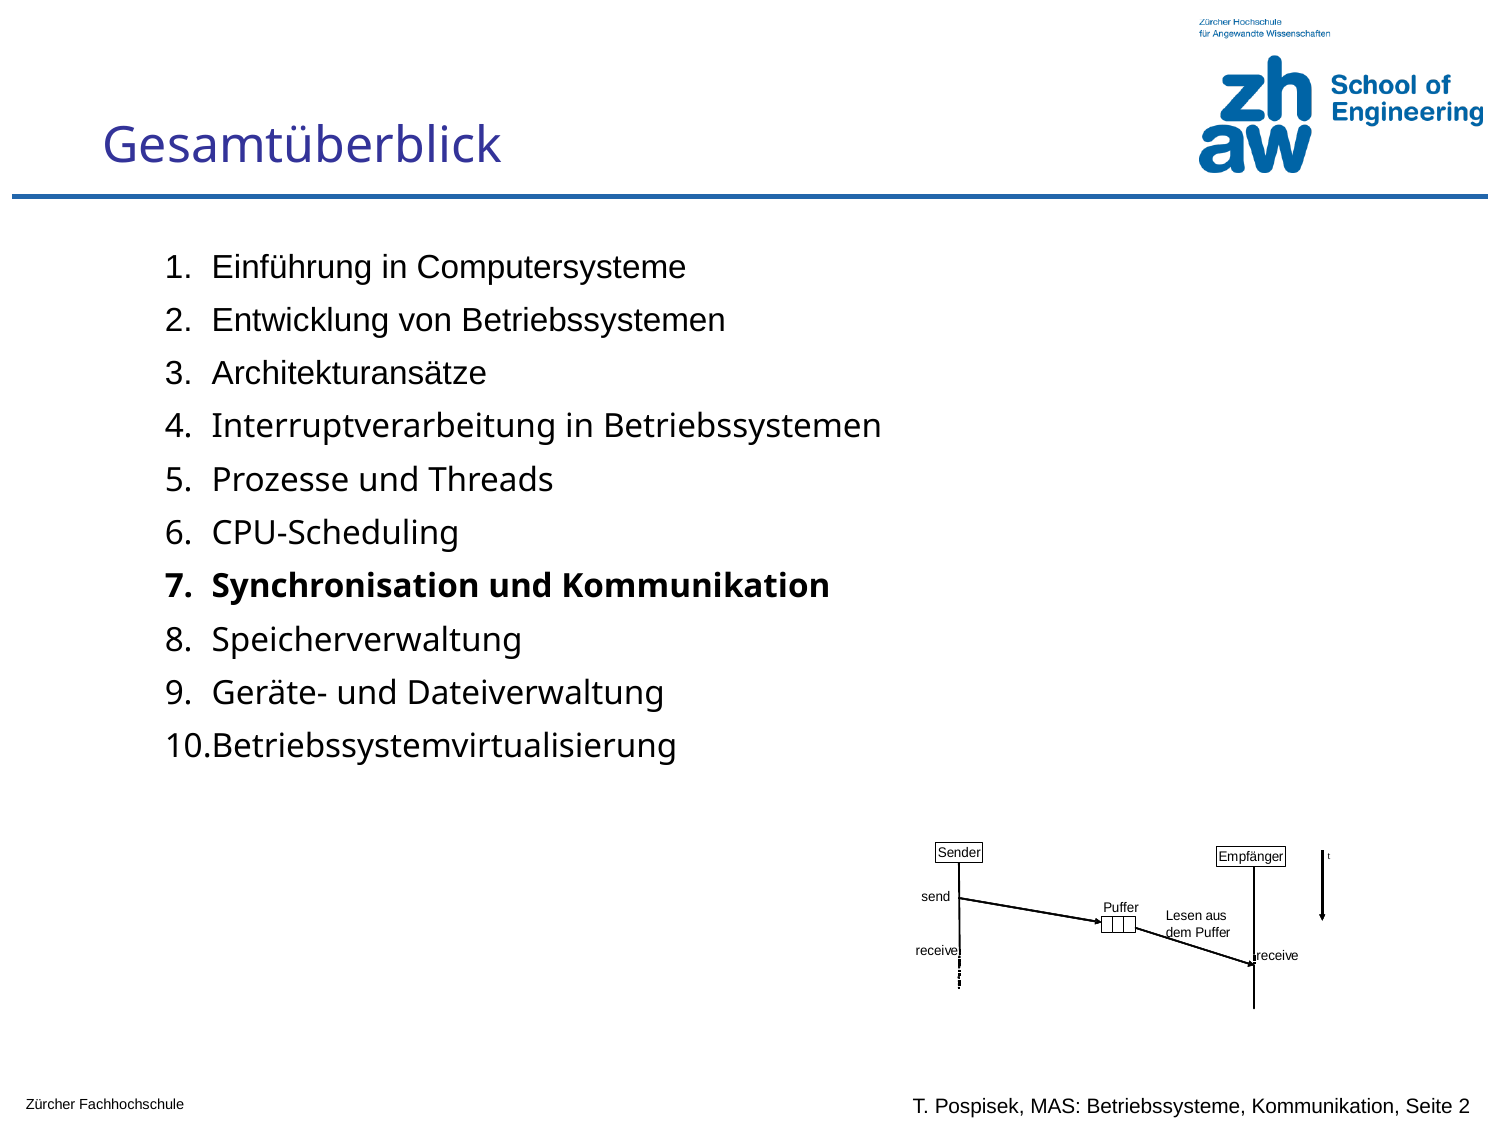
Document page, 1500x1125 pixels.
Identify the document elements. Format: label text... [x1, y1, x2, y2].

text_box Einführung in Computersysteme Entwicklung von Betriebssystemen Architekturansätze Interruptverarbeitung in Betriebssystemen Prozesse und Threads CPU-Scheduling Synchronisation und Kommunikation Speicherverwaltung Geräte- und Dateiverwaltung Betriebssystemvirtualisierung [149, 237, 1363, 1013]
picture [1199, 19, 1483, 173]
title Gesamtüberblick [87, 42, 1366, 181]
picture [812, 837, 1380, 1015]
